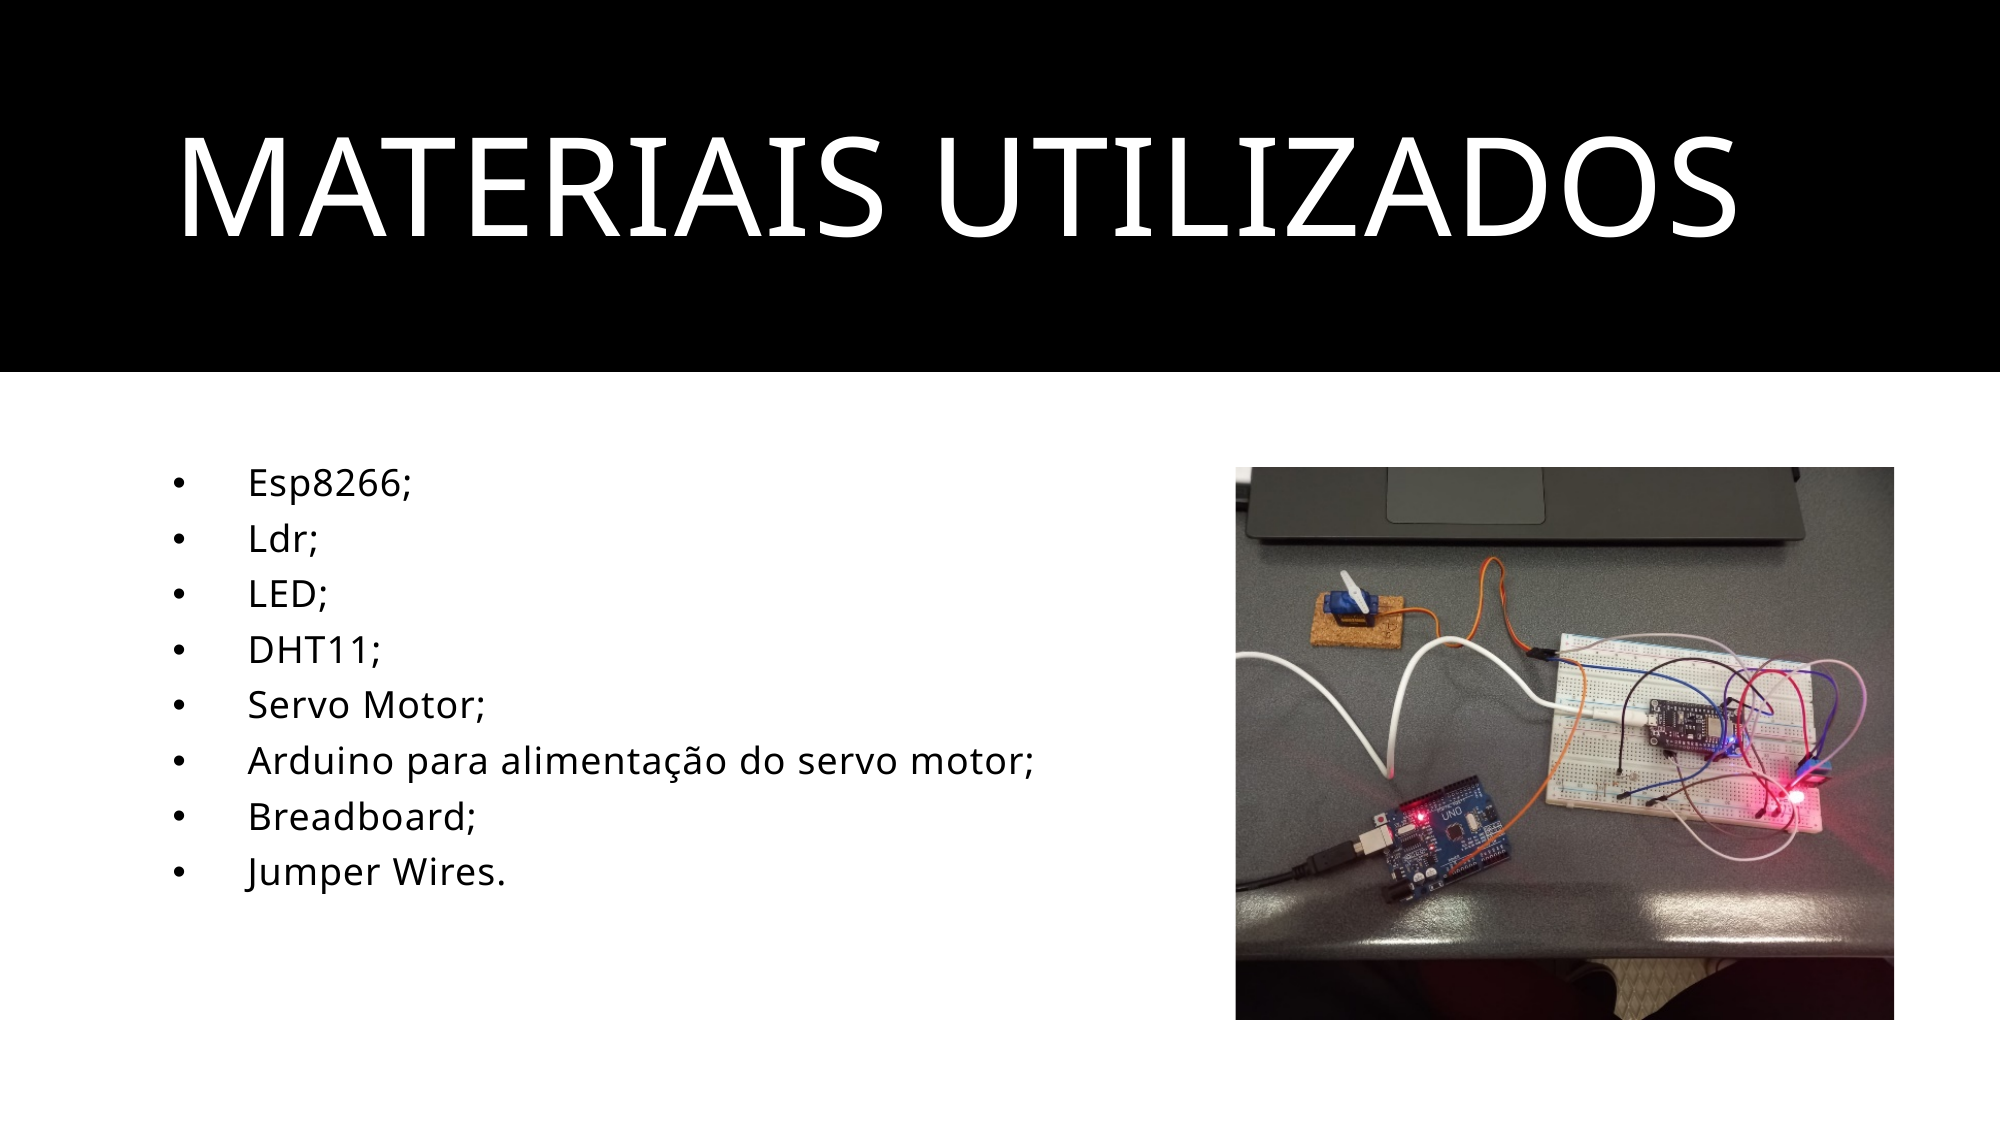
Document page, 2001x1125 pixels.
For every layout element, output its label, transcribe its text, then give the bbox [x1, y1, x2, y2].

text_box [0, 0, 2000, 1125]
title Materiais utilizados [157, 52, 1842, 332]
picture [1235, 467, 1895, 1020]
list Esp8266; Ldr; LED; DHT11; Servo Motor; Arduino para alimentação do servo motor; Breadboard; Jumper Wires. [157, 456, 1107, 1020]
